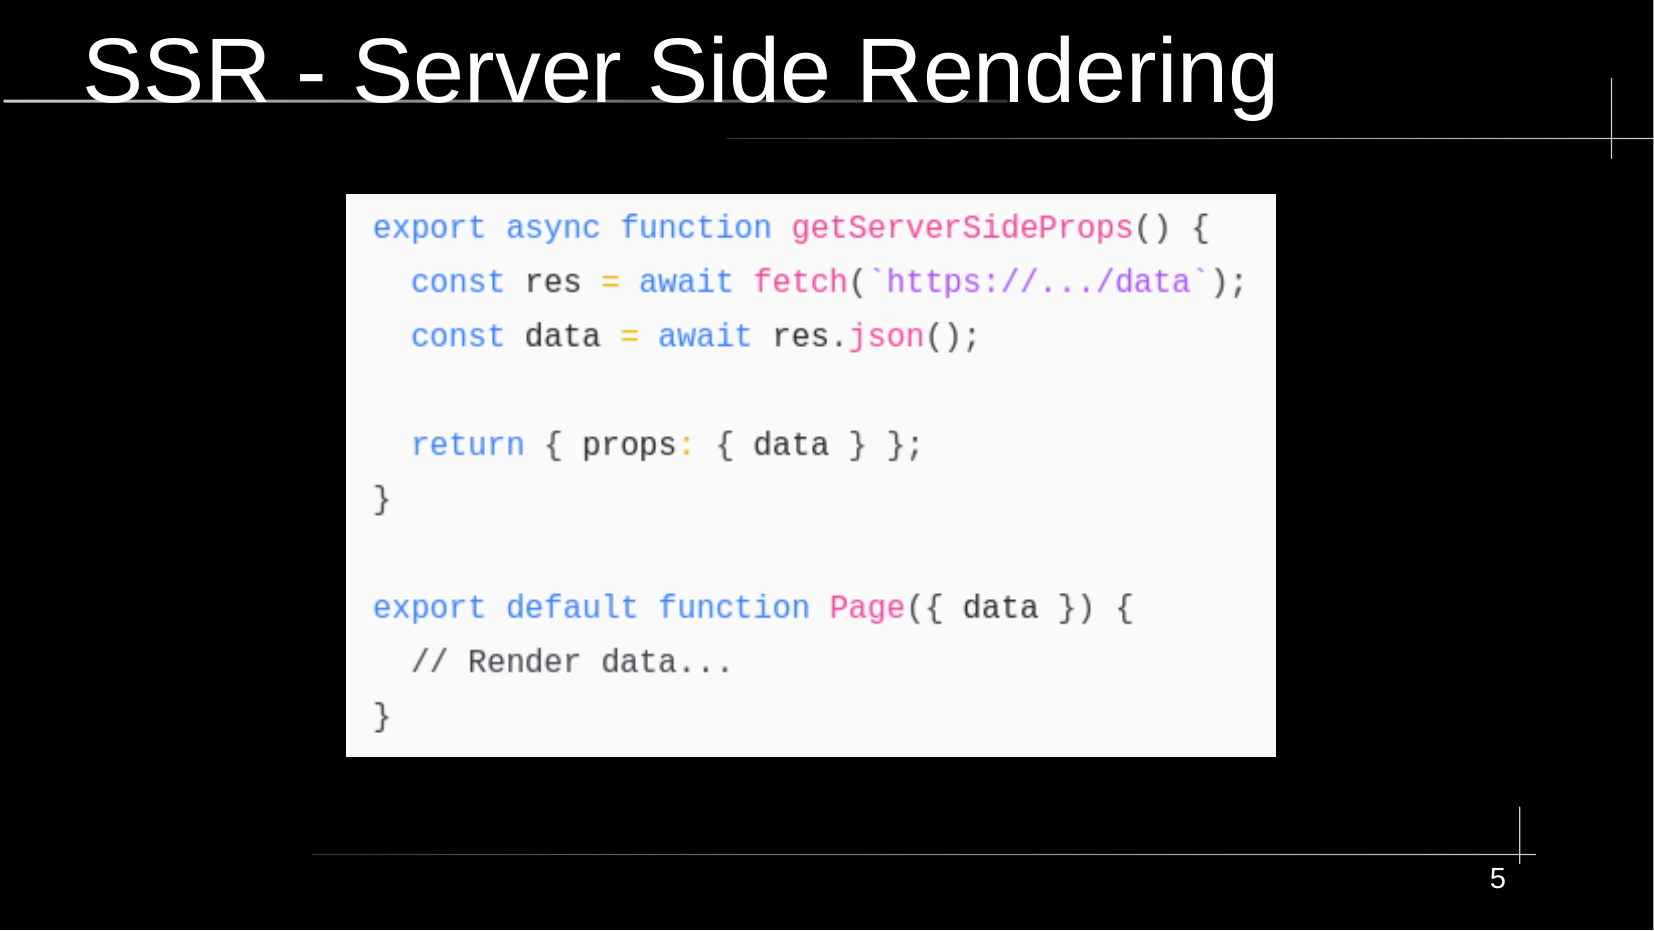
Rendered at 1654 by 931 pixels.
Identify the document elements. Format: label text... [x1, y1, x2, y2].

picture [346, 194, 1276, 758]
title SSR - Server Side Rendering [82, 19, 1648, 226]
